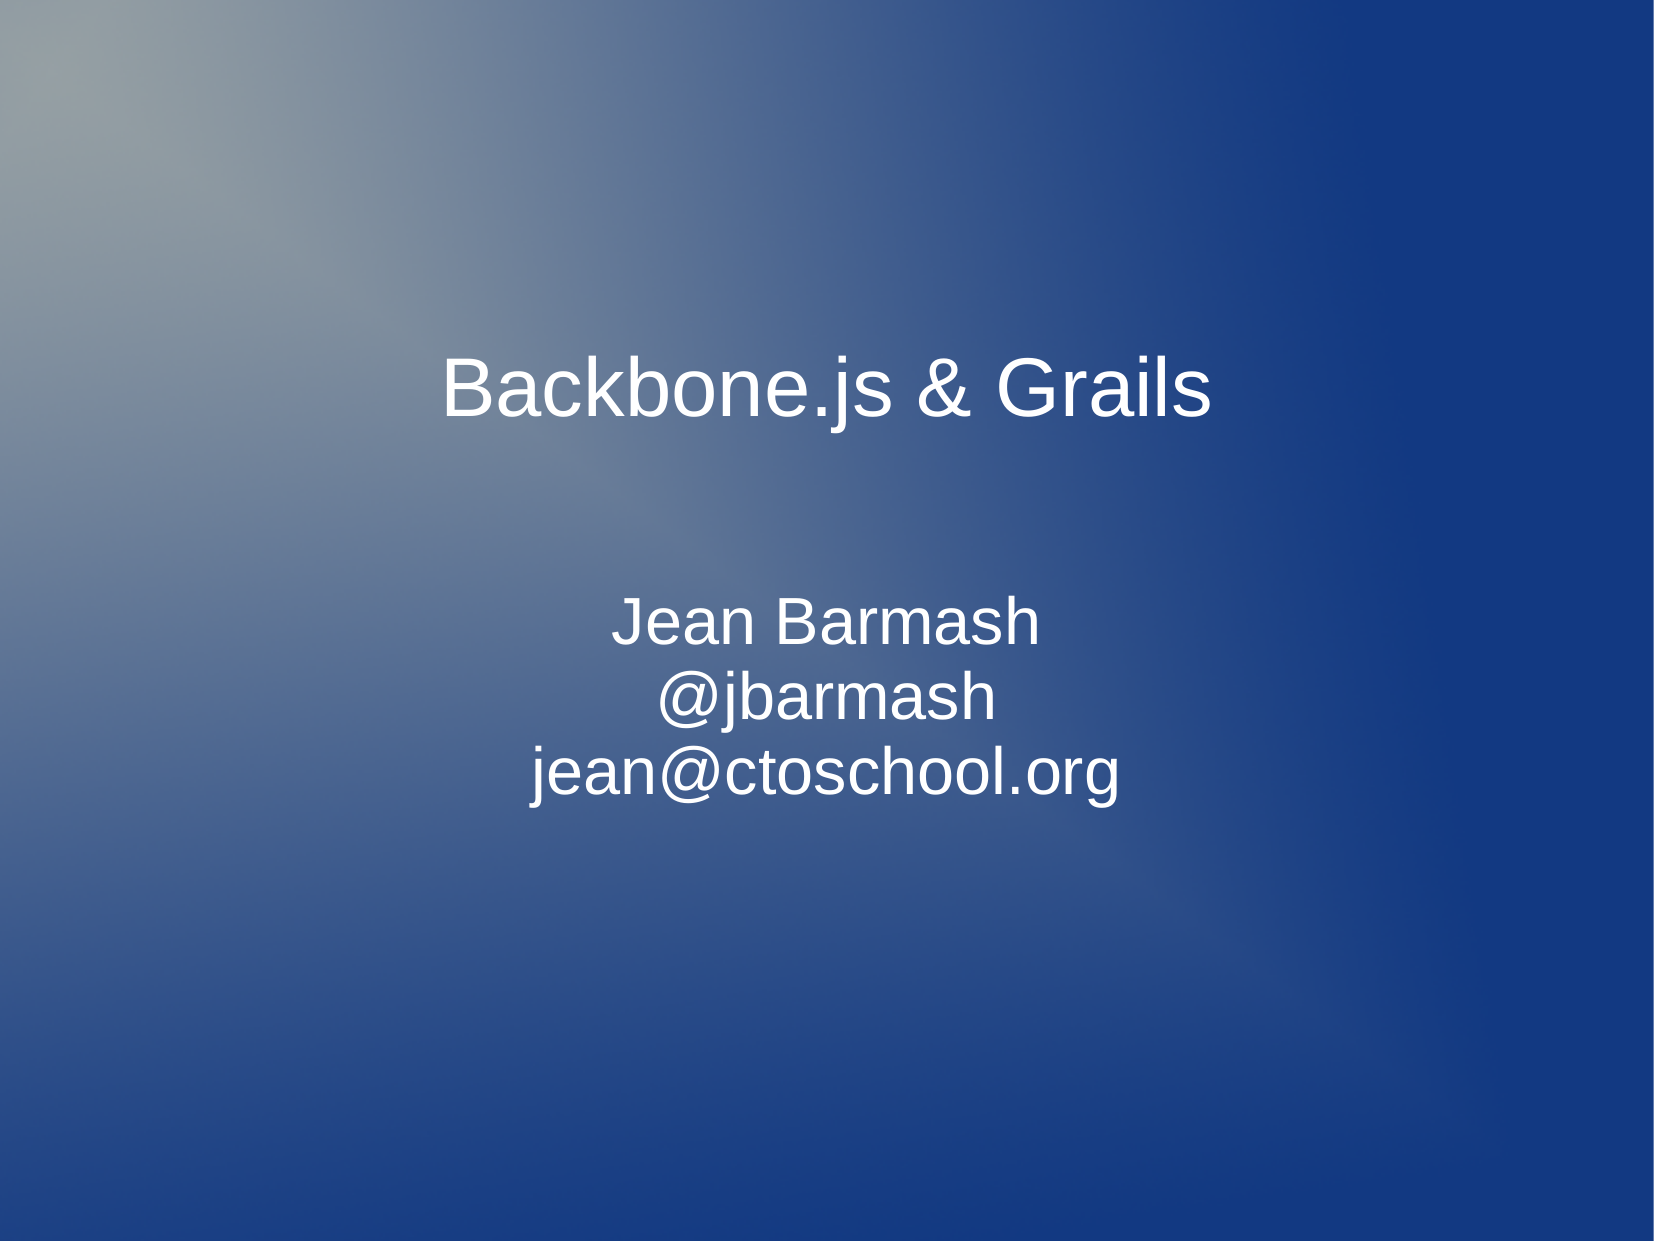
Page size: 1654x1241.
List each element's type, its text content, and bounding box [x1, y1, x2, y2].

subtitle Backbone.js & Grails Jean Barmash @jbarmash jean@ctoschool.org [82, 290, 1571, 1010]
picture [0, 0, 1654, 1241]
